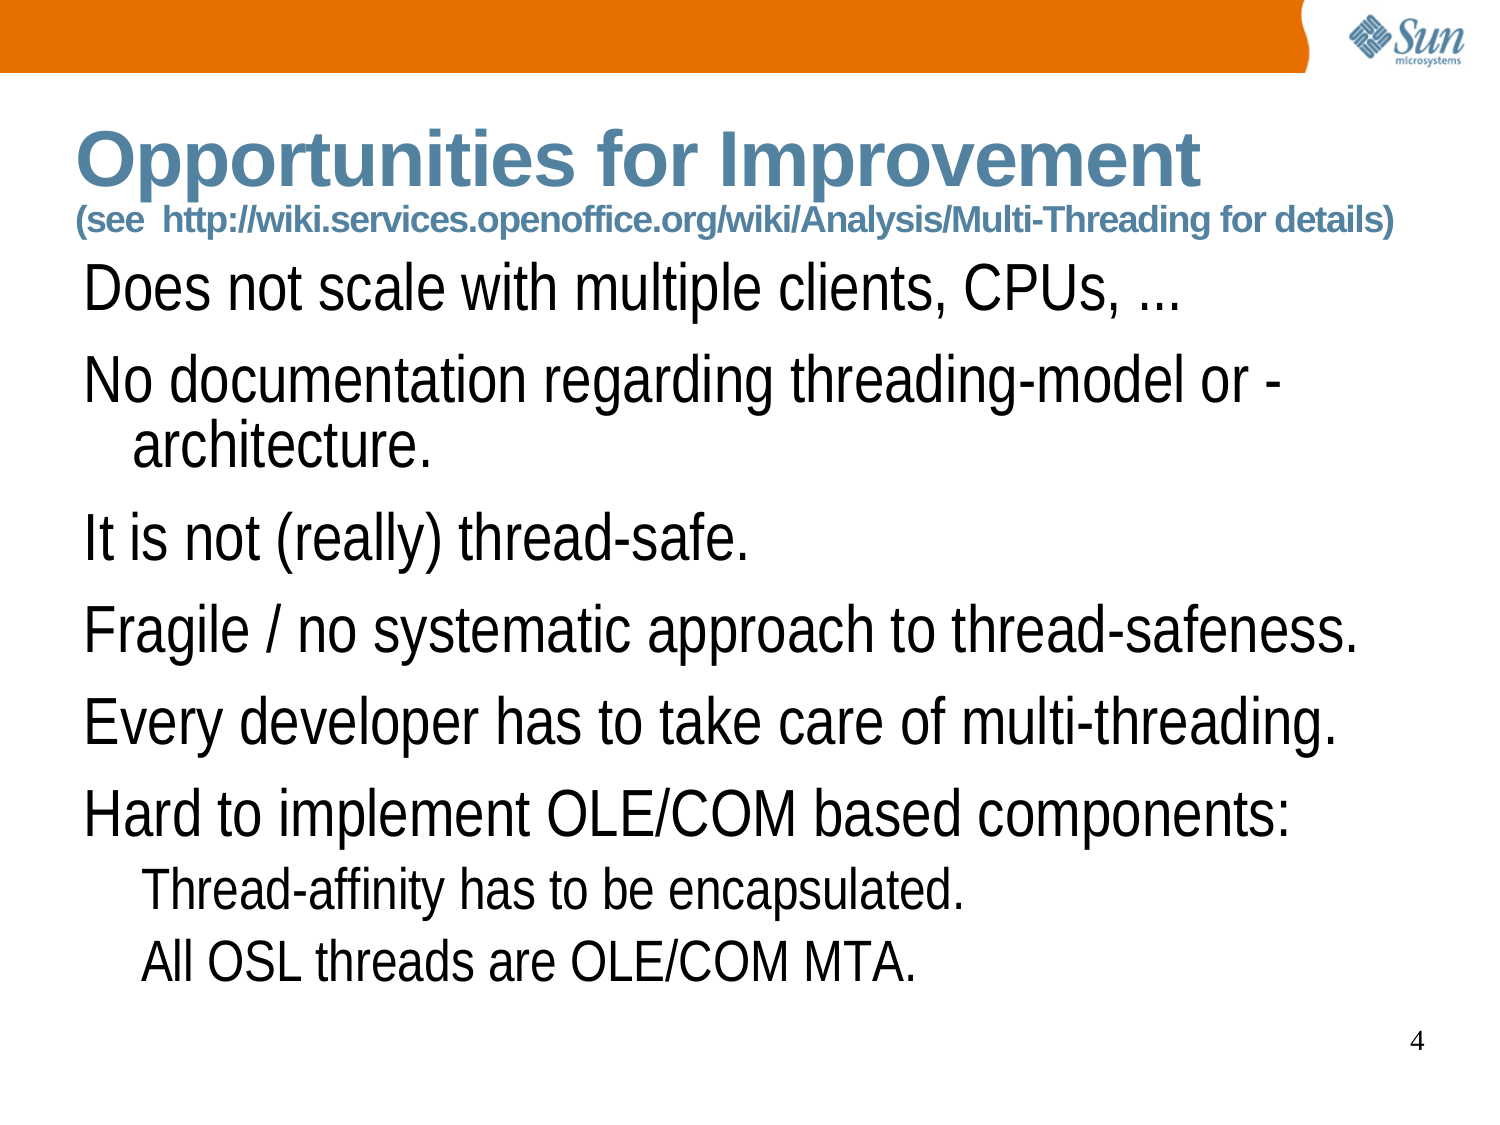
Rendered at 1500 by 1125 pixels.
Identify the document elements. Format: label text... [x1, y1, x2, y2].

picture [0, 0, 1500, 73]
title Opportunities for Improvement (see http://wiki.services.openoffice.org/wiki/Analysis/Multi-Threading for details) [75, 123, 1437, 250]
list Does not scale with multiple clients, CPUs, ... No documentation regarding threading-model or -architecture. It is not (really) thread-safe. Fragile / no systematic approach to thread-safeness. Every developer has to take care of multi-threading. Hard to implement OLE/COM based components: Thread-affinity has to be encapsulated. All OSL threads are OLE/COM MTA. [64, 258, 1423, 1062]
